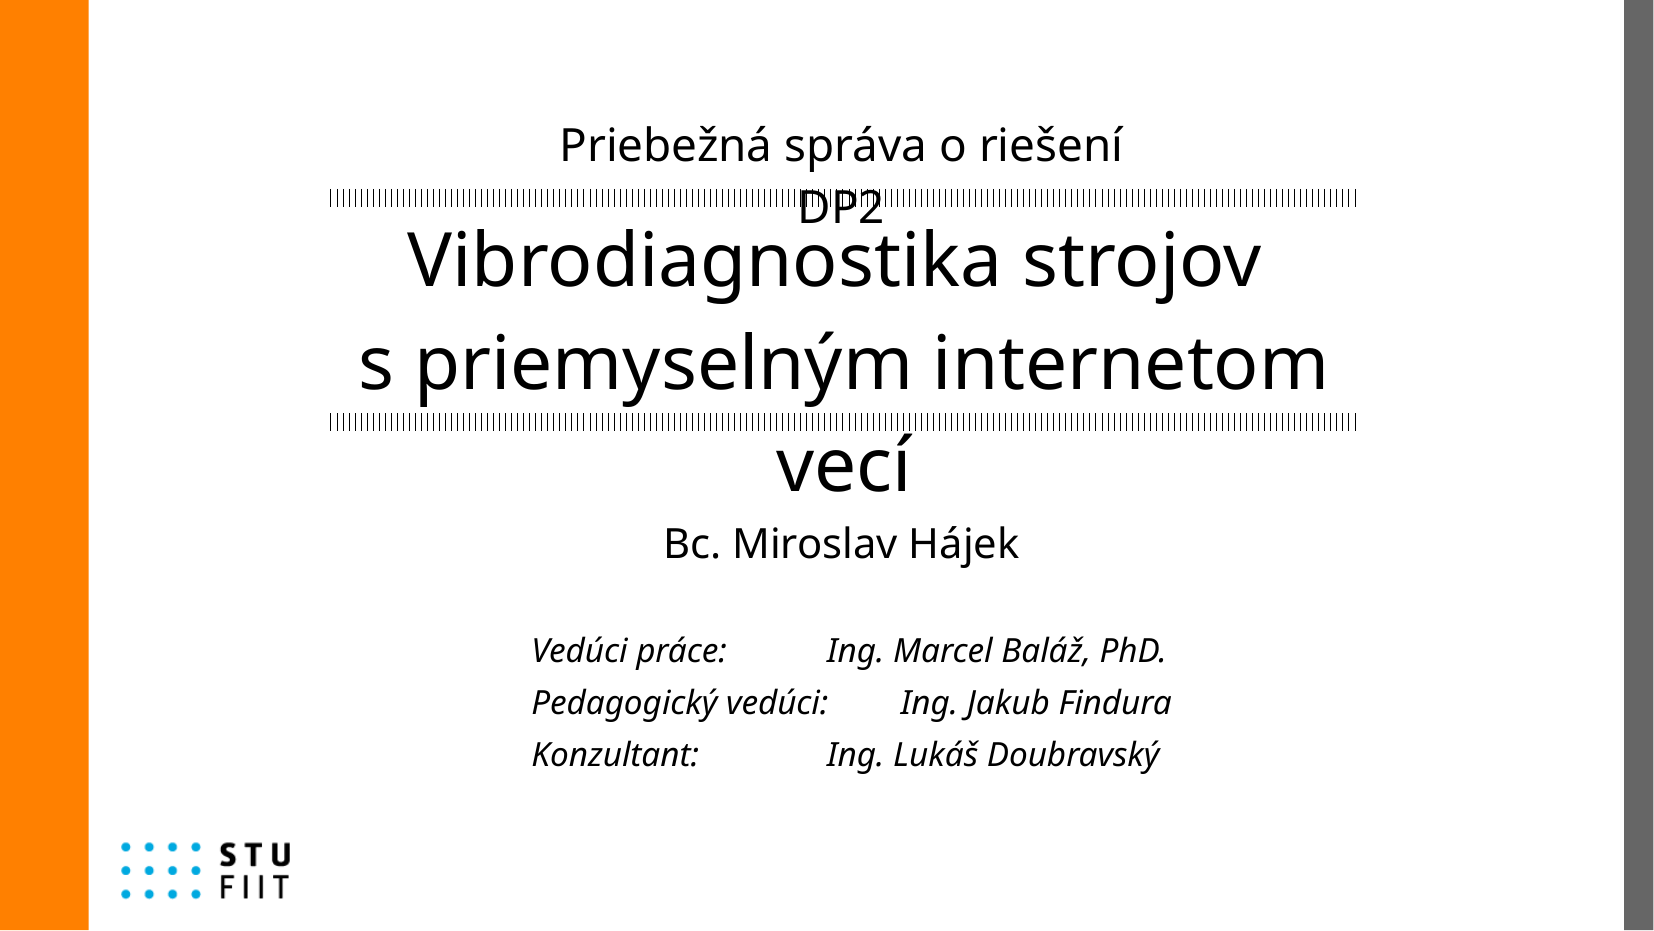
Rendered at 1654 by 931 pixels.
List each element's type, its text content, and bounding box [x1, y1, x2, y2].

title Priebežná správa o riešení DP2 [531, 112, 1152, 188]
text_box [324, 188, 1359, 207]
text_box [324, 413, 1359, 432]
title Vibrodiagnostika strojov s priemyselným internetom vecí [324, 206, 1365, 421]
title Priebežná správa o riešení DP2 [531, 207, 1152, 243]
text_box [0, 0, 89, 931]
title Bc. Miroslav Hájek [649, 513, 1034, 579]
picture [89, 810, 414, 931]
text_box [1624, 0, 1654, 931]
title Vedúci práce: Ing. Marcel Baláž, PhD. Pedagogický vedúci: Ing. Jakub Findura Konzultant: Ing. Lukáš Doubravský [531, 620, 1211, 784]
